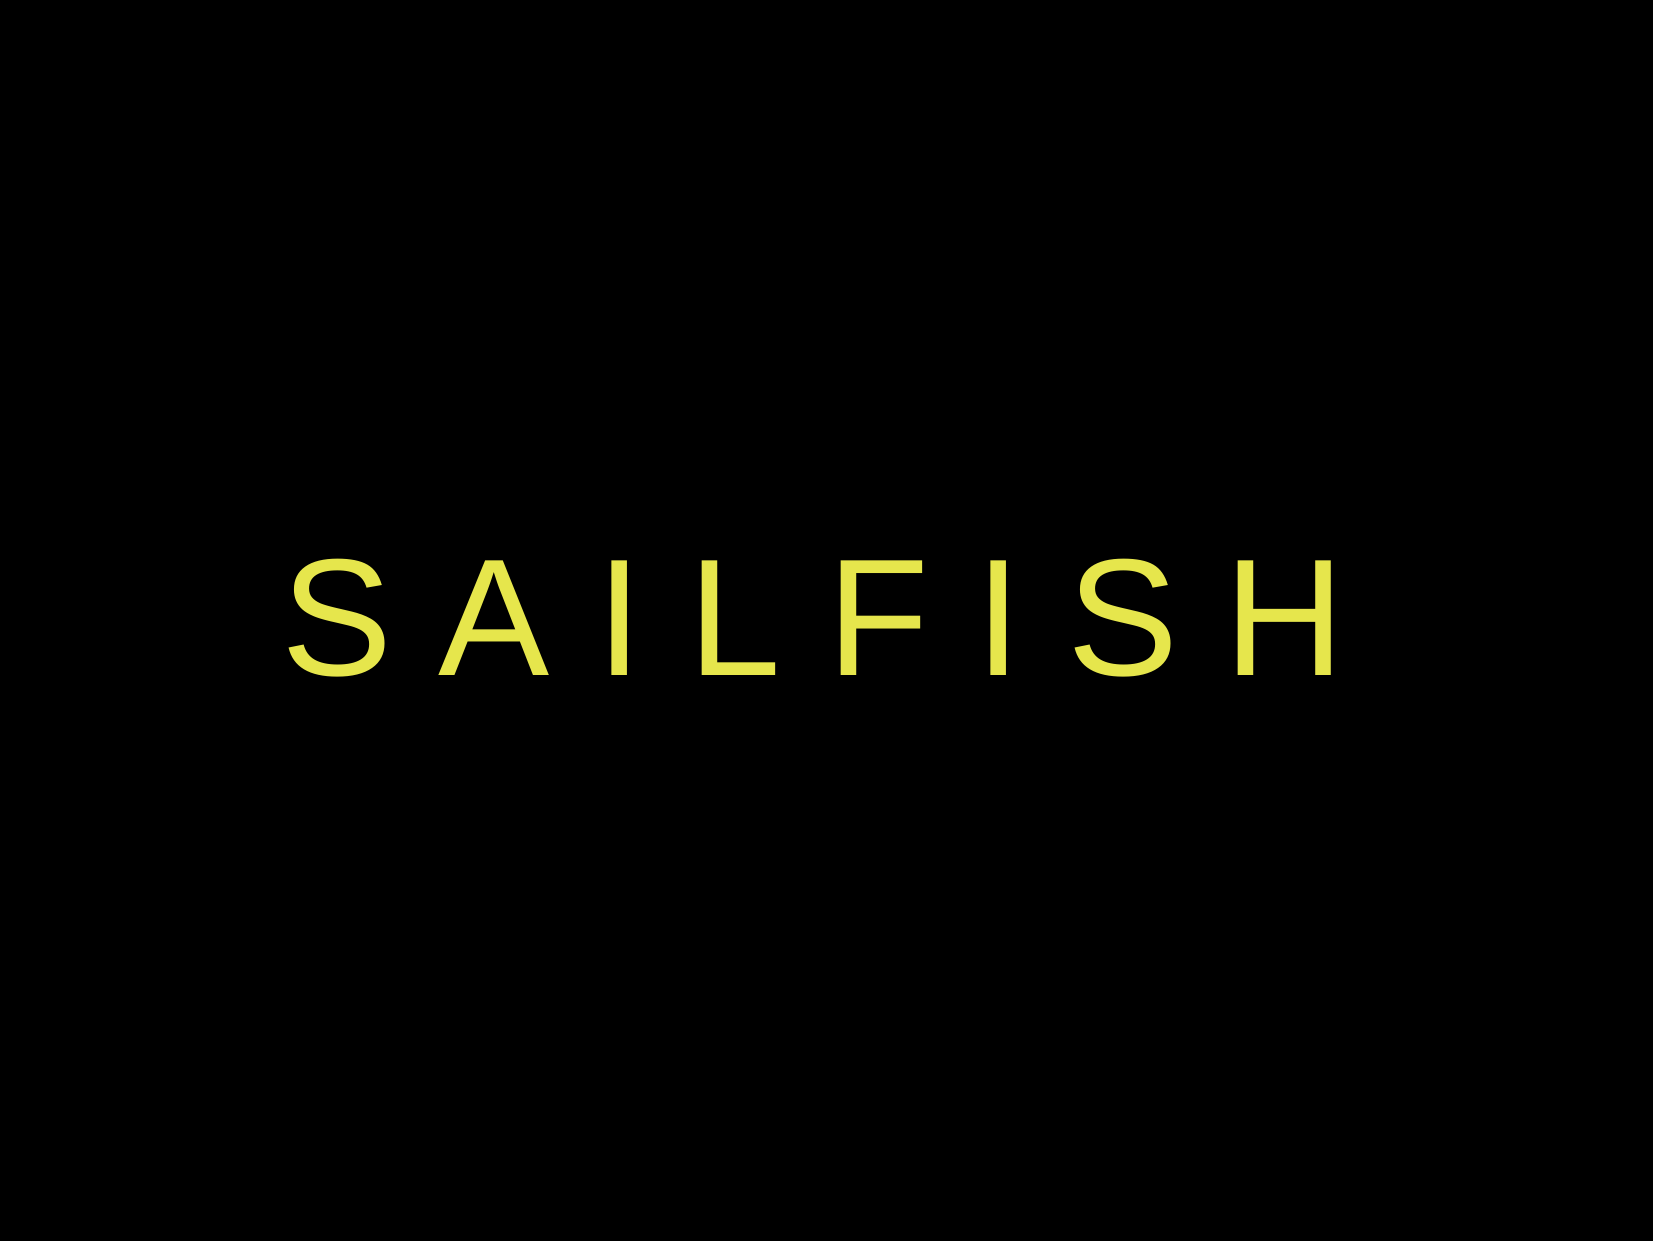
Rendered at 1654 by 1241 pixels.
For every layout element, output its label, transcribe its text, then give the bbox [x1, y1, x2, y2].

title S A I L F I S H [117, 490, 1511, 746]
